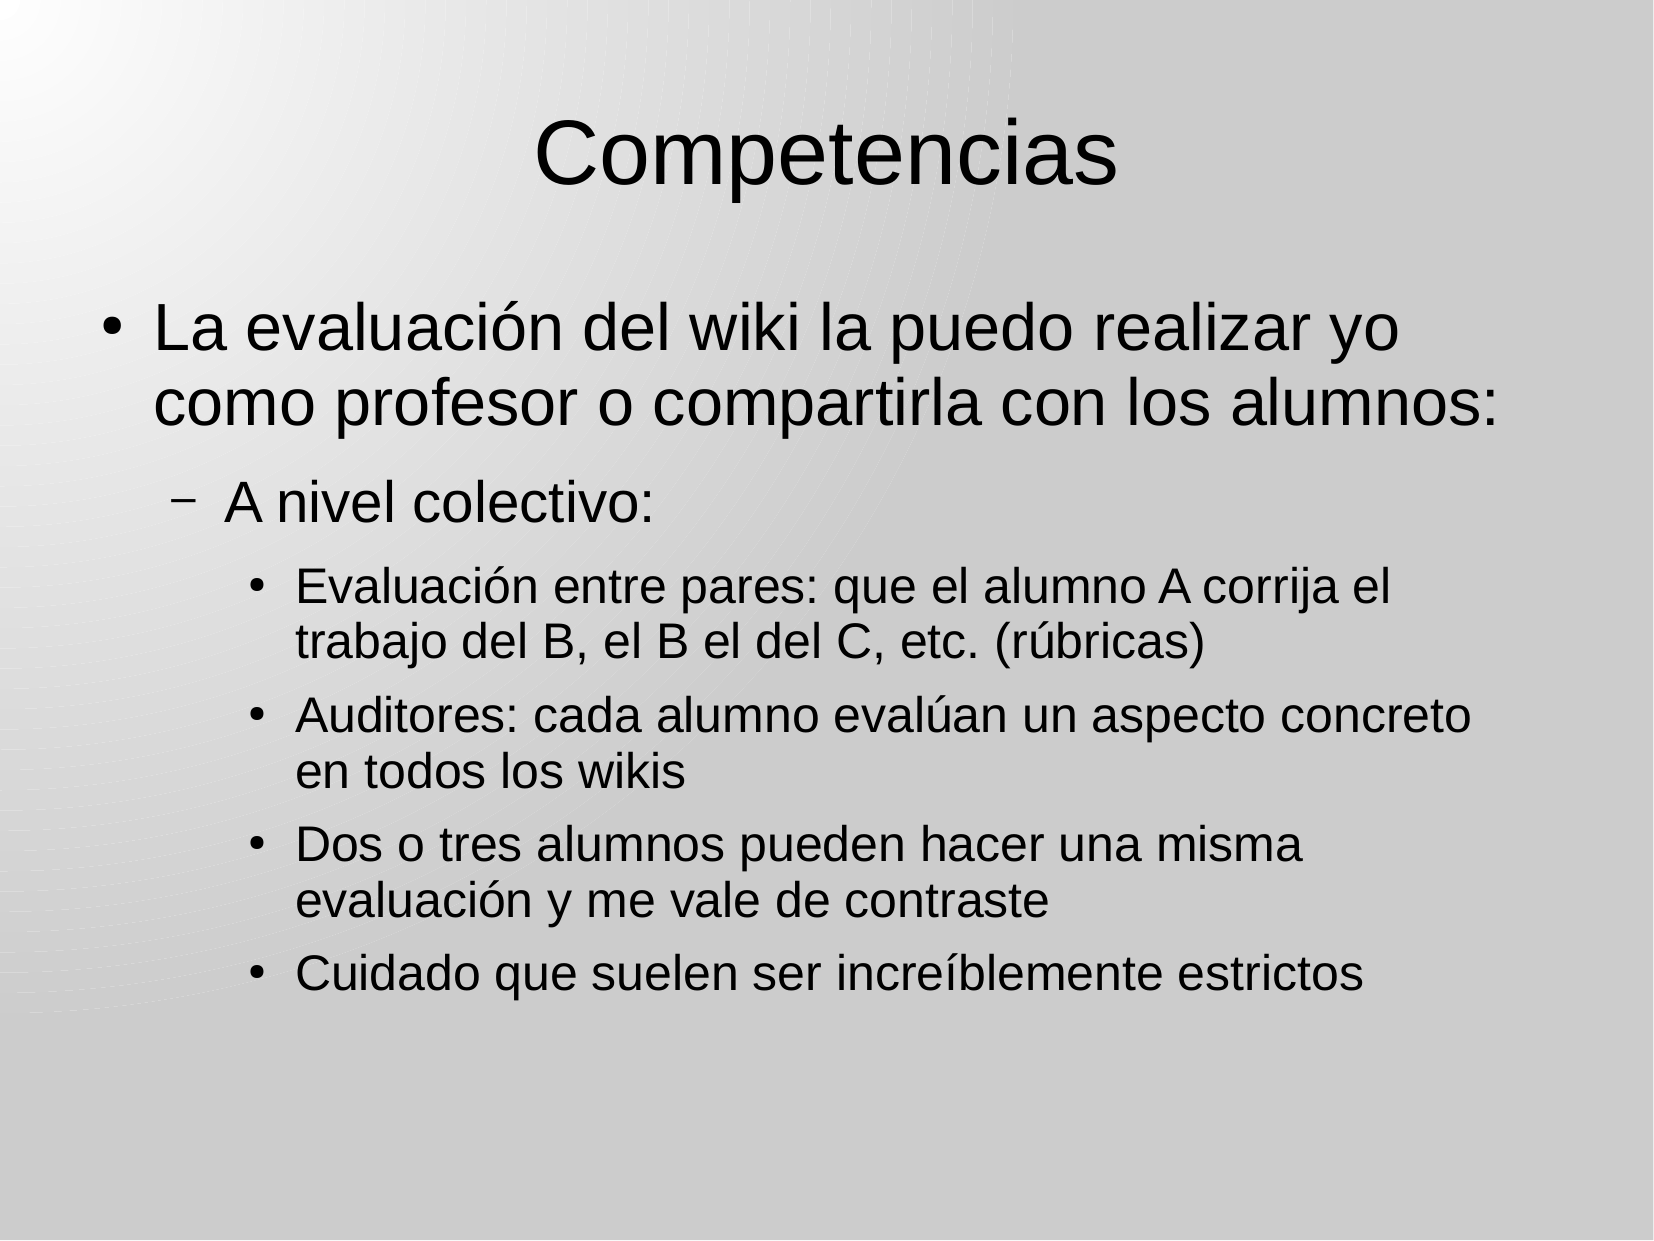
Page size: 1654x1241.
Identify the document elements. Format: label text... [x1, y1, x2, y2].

title Competencias [82, 49, 1571, 257]
list La evaluación del wiki la puedo realizar yo como profesor o compartirla con los alumnos: A nivel colectivo: Evaluación entre pares: que el alumno A corrija el trabajo del B, el B el del C, etc. (rúbricas) Auditores: cada alumno evalúan un aspecto concreto en todos los wikis Dos o tres alumnos pueden hacer una misma evaluación y me vale de contraste Cuidado que suelen ser increíblemente estrictos [82, 290, 1538, 1170]
